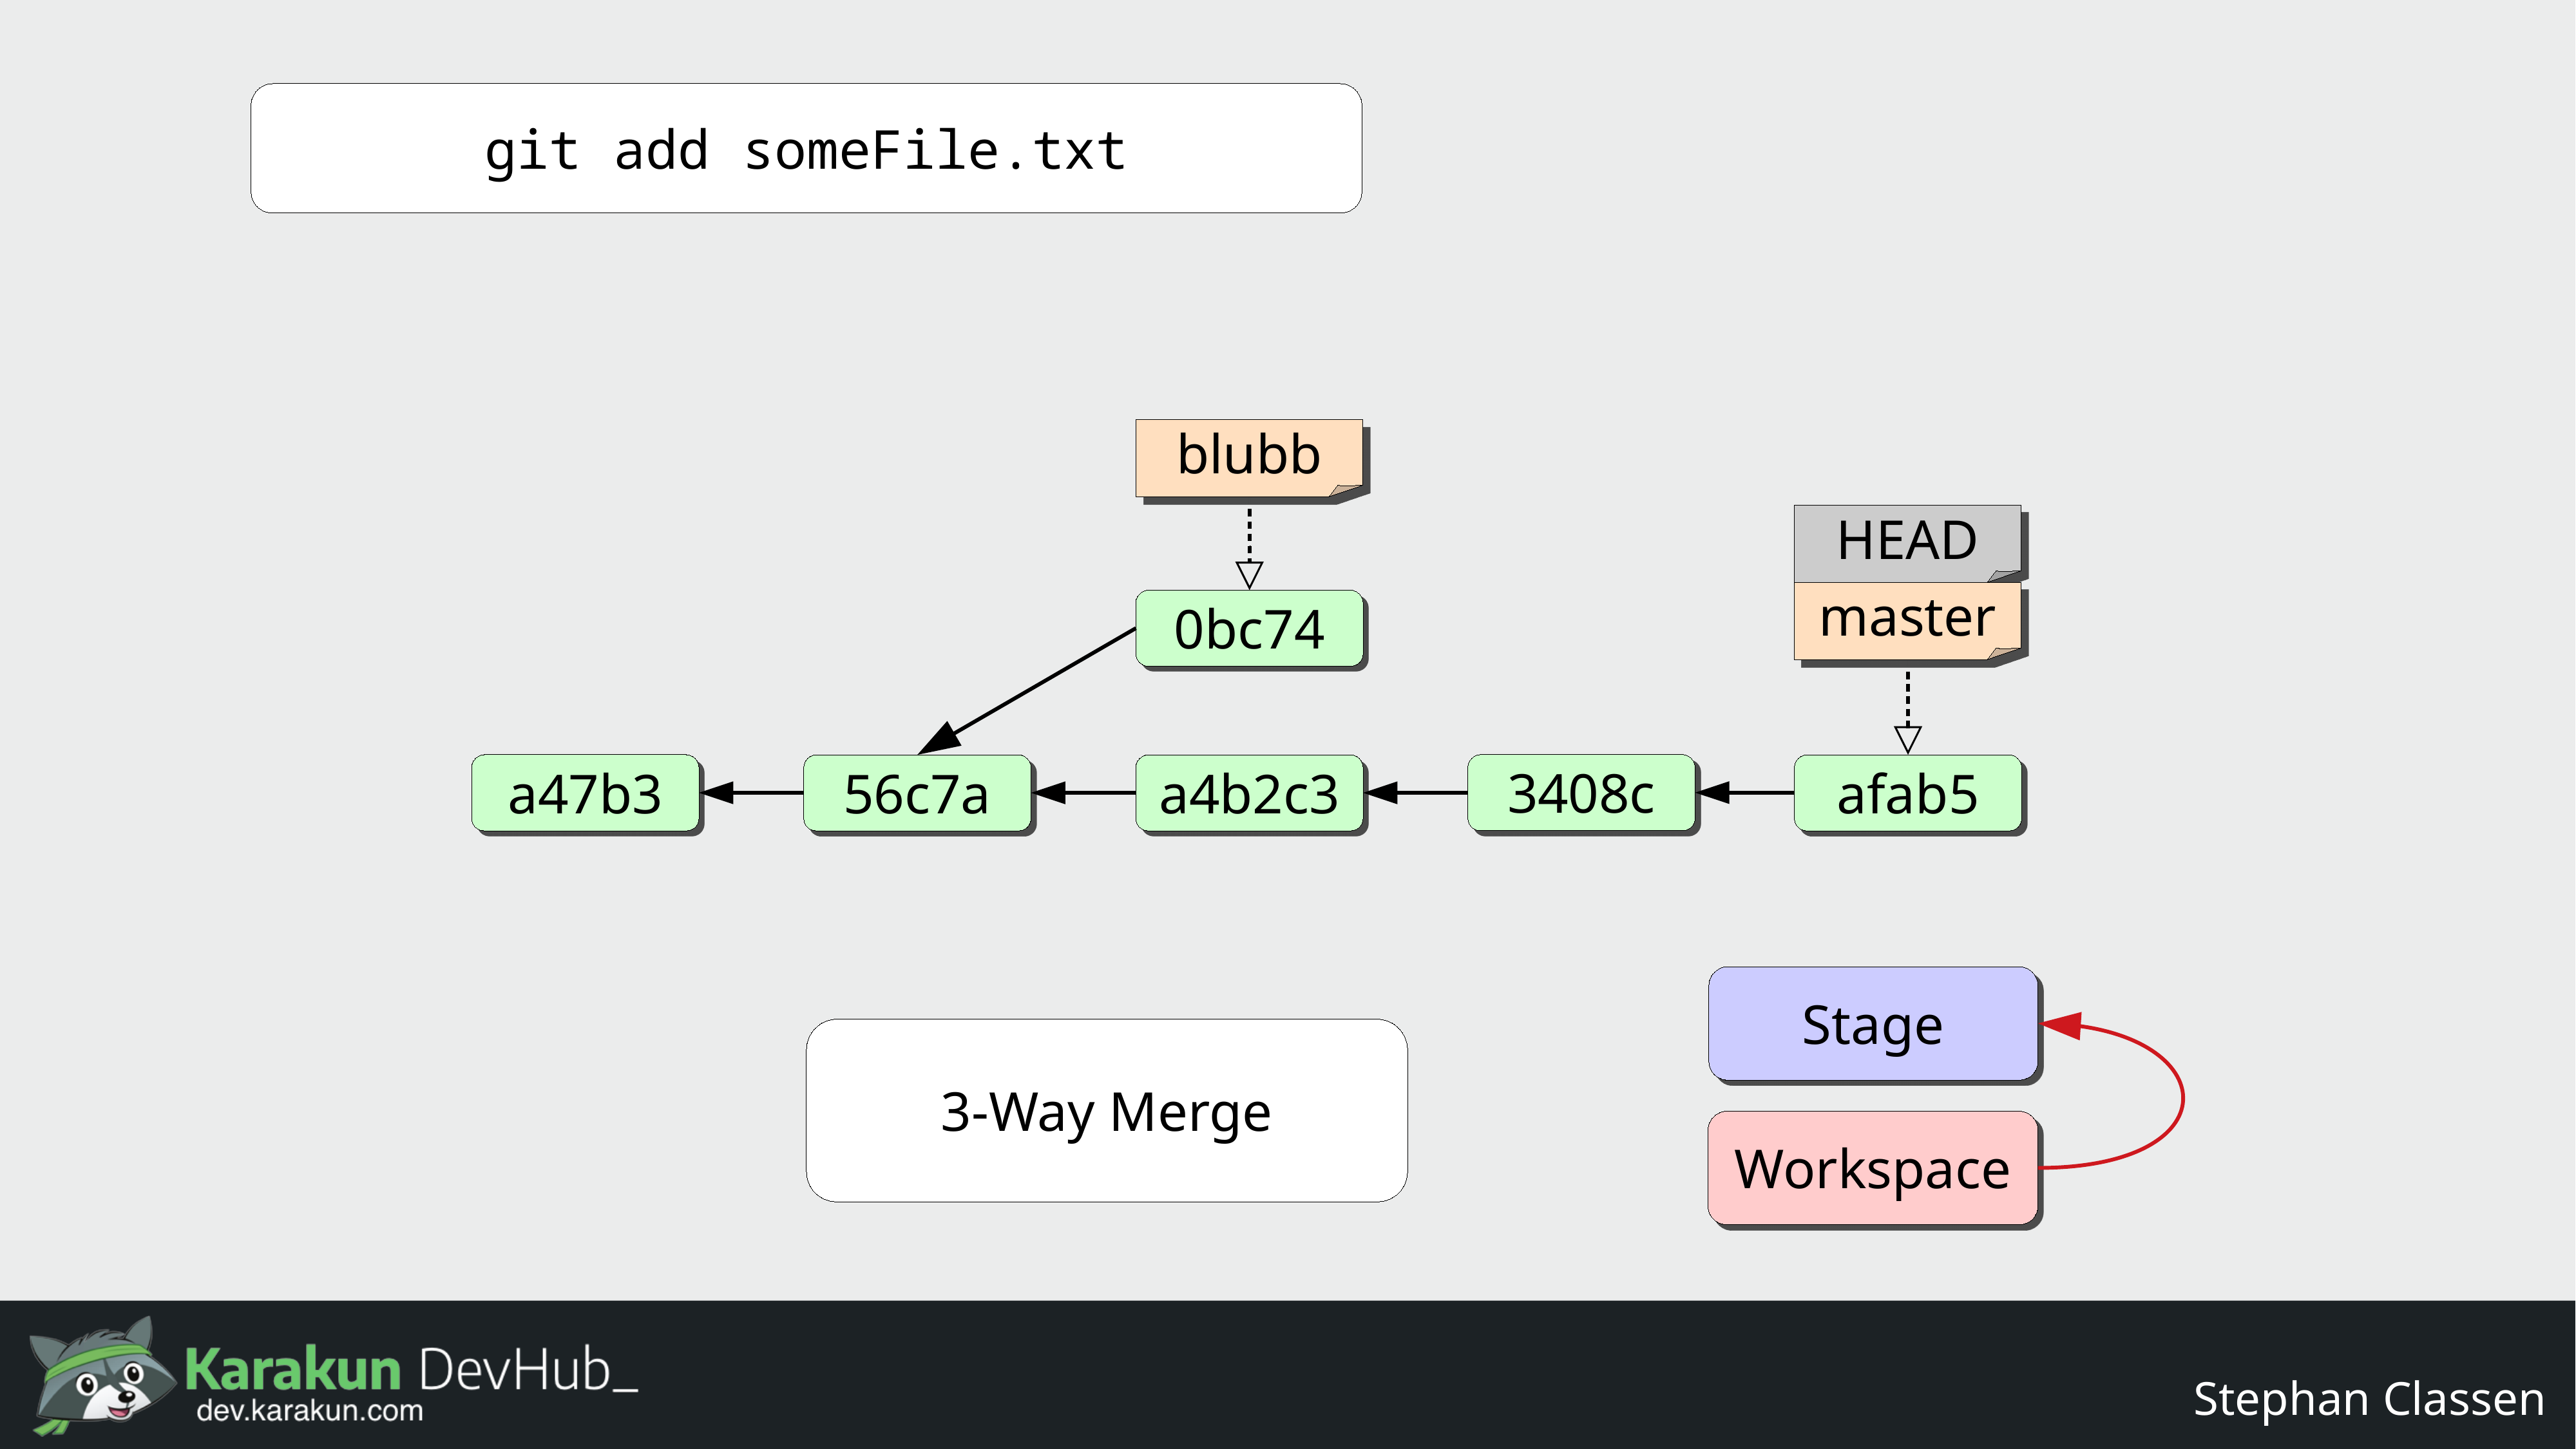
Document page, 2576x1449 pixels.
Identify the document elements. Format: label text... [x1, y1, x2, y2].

text_box Stephan Classen [1795, 1361, 2557, 1434]
text_box Stage [1708, 967, 2038, 1081]
text_box blubb [1136, 419, 1363, 497]
text_box a47b3 [472, 754, 700, 831]
text_box afab5 [1794, 755, 2022, 831]
text_box HEAD [1794, 505, 2021, 582]
text_box [0, 1300, 2575, 1449]
text_box a4b2c3 [1136, 755, 1364, 831]
text_box Workspace [1708, 1111, 2038, 1225]
text_box 3-Way Merge [806, 1019, 1408, 1202]
text_box 56c7a [803, 755, 1031, 831]
text_box git add someFile.txt [251, 83, 1362, 213]
text_box master [1794, 582, 2021, 660]
text_box 3408c [1467, 754, 1695, 831]
picture [30, 1316, 647, 1437]
text_box 0bc74 [1136, 590, 1364, 667]
